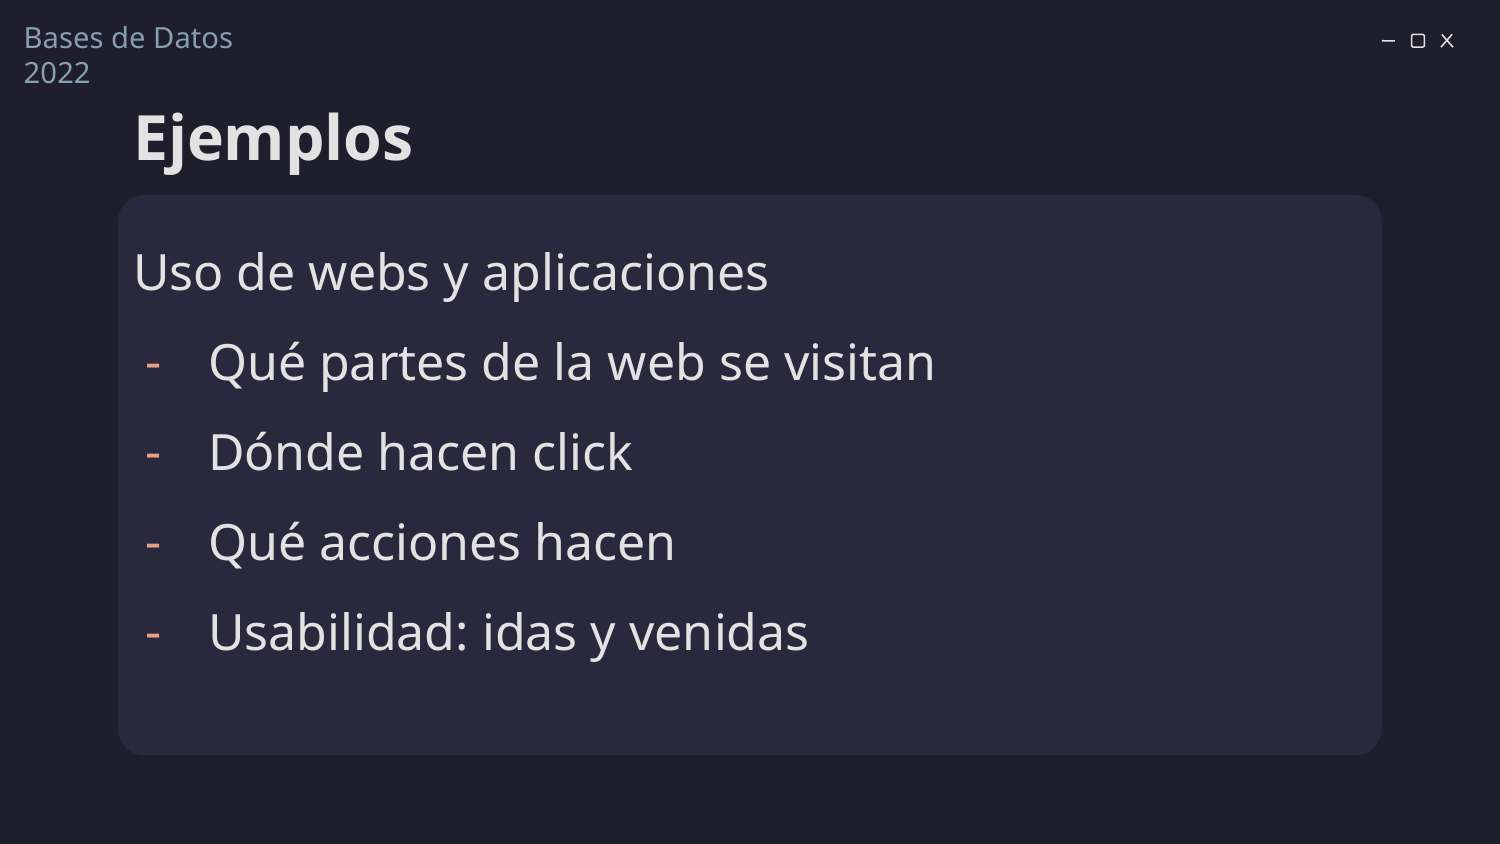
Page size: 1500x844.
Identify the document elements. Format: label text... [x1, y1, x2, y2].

title Ejemplos [118, 88, 1382, 183]
list Uso de webs y aplicaciones Qué partes de la web se visitan Dónde hacen click Qué acciones hacen Usabilidad: idas y venidas [118, 195, 1382, 750]
